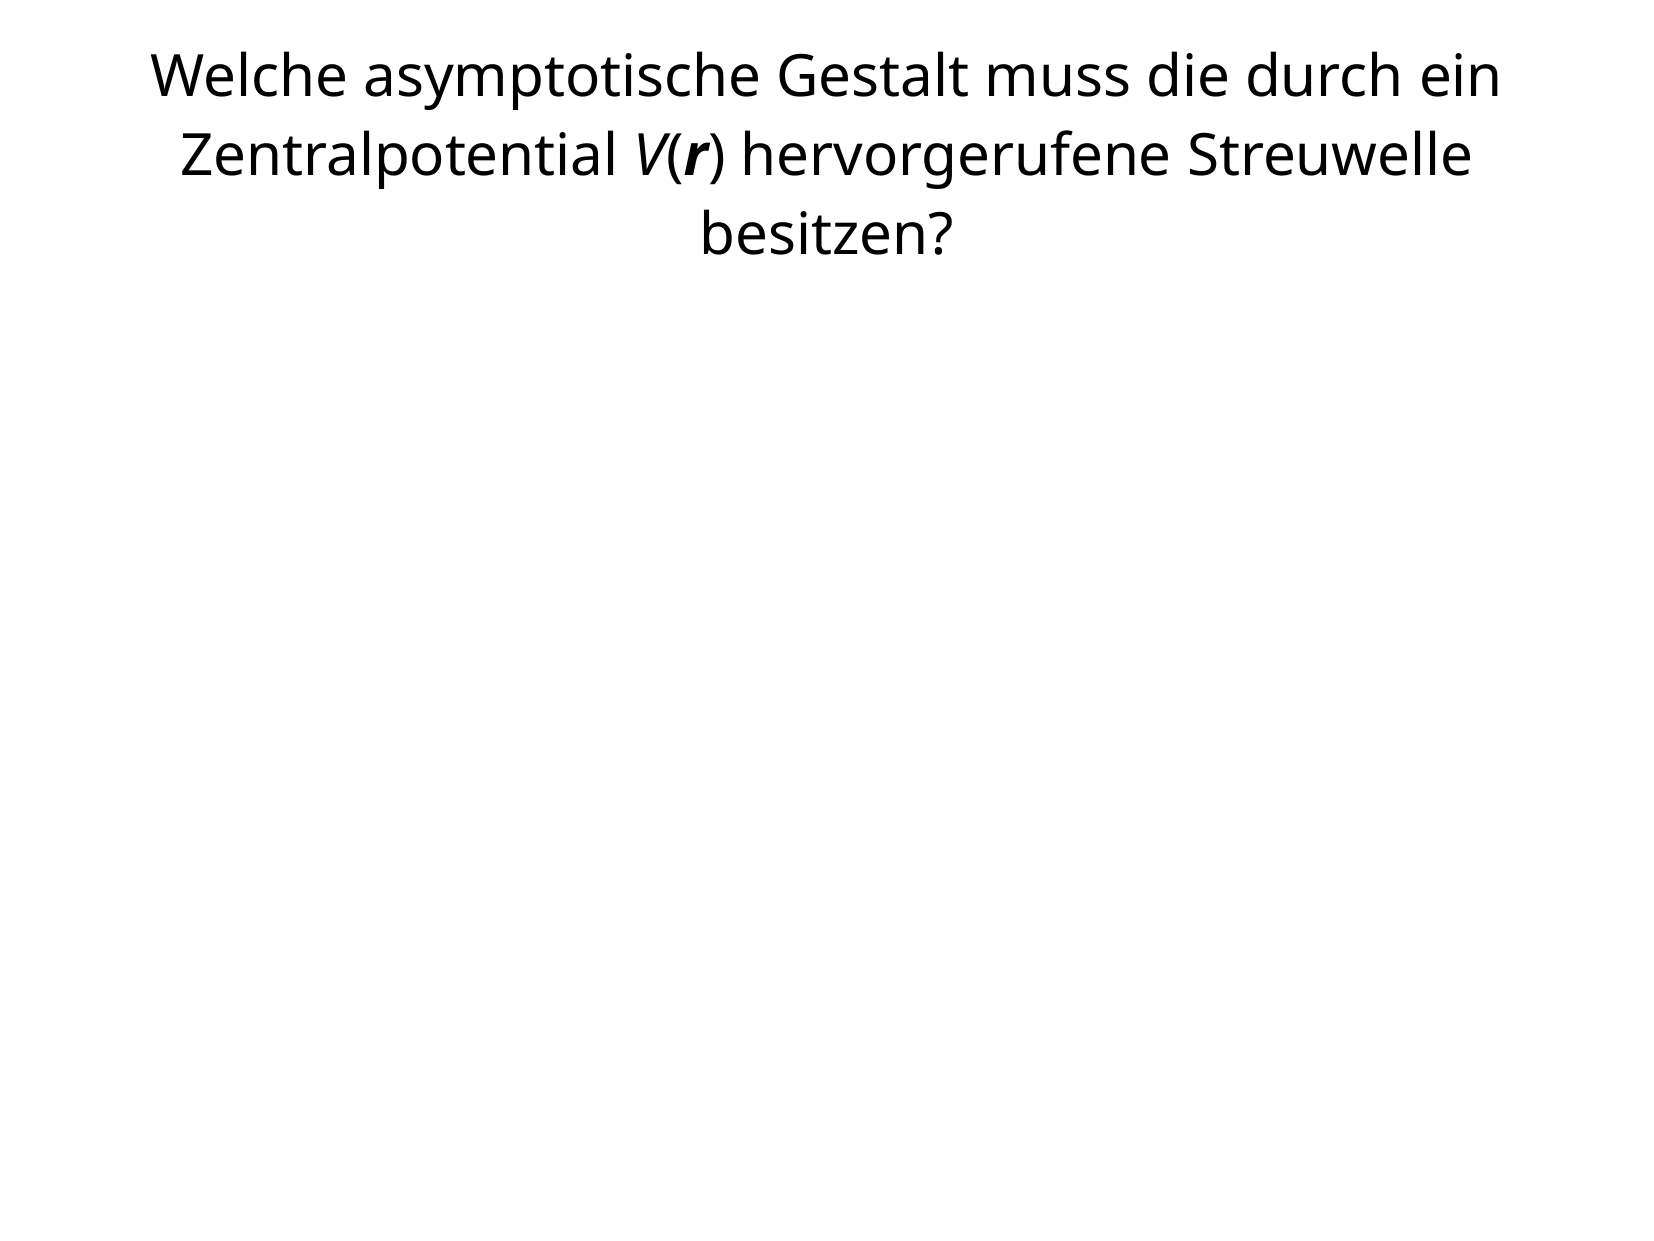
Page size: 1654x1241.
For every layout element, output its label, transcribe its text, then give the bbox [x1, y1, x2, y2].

title Welche asymptotische Gestalt muss die durch ein Zentralpotential V(r) hervorgerufene Streuwelle besitzen? [82, 49, 1571, 257]
